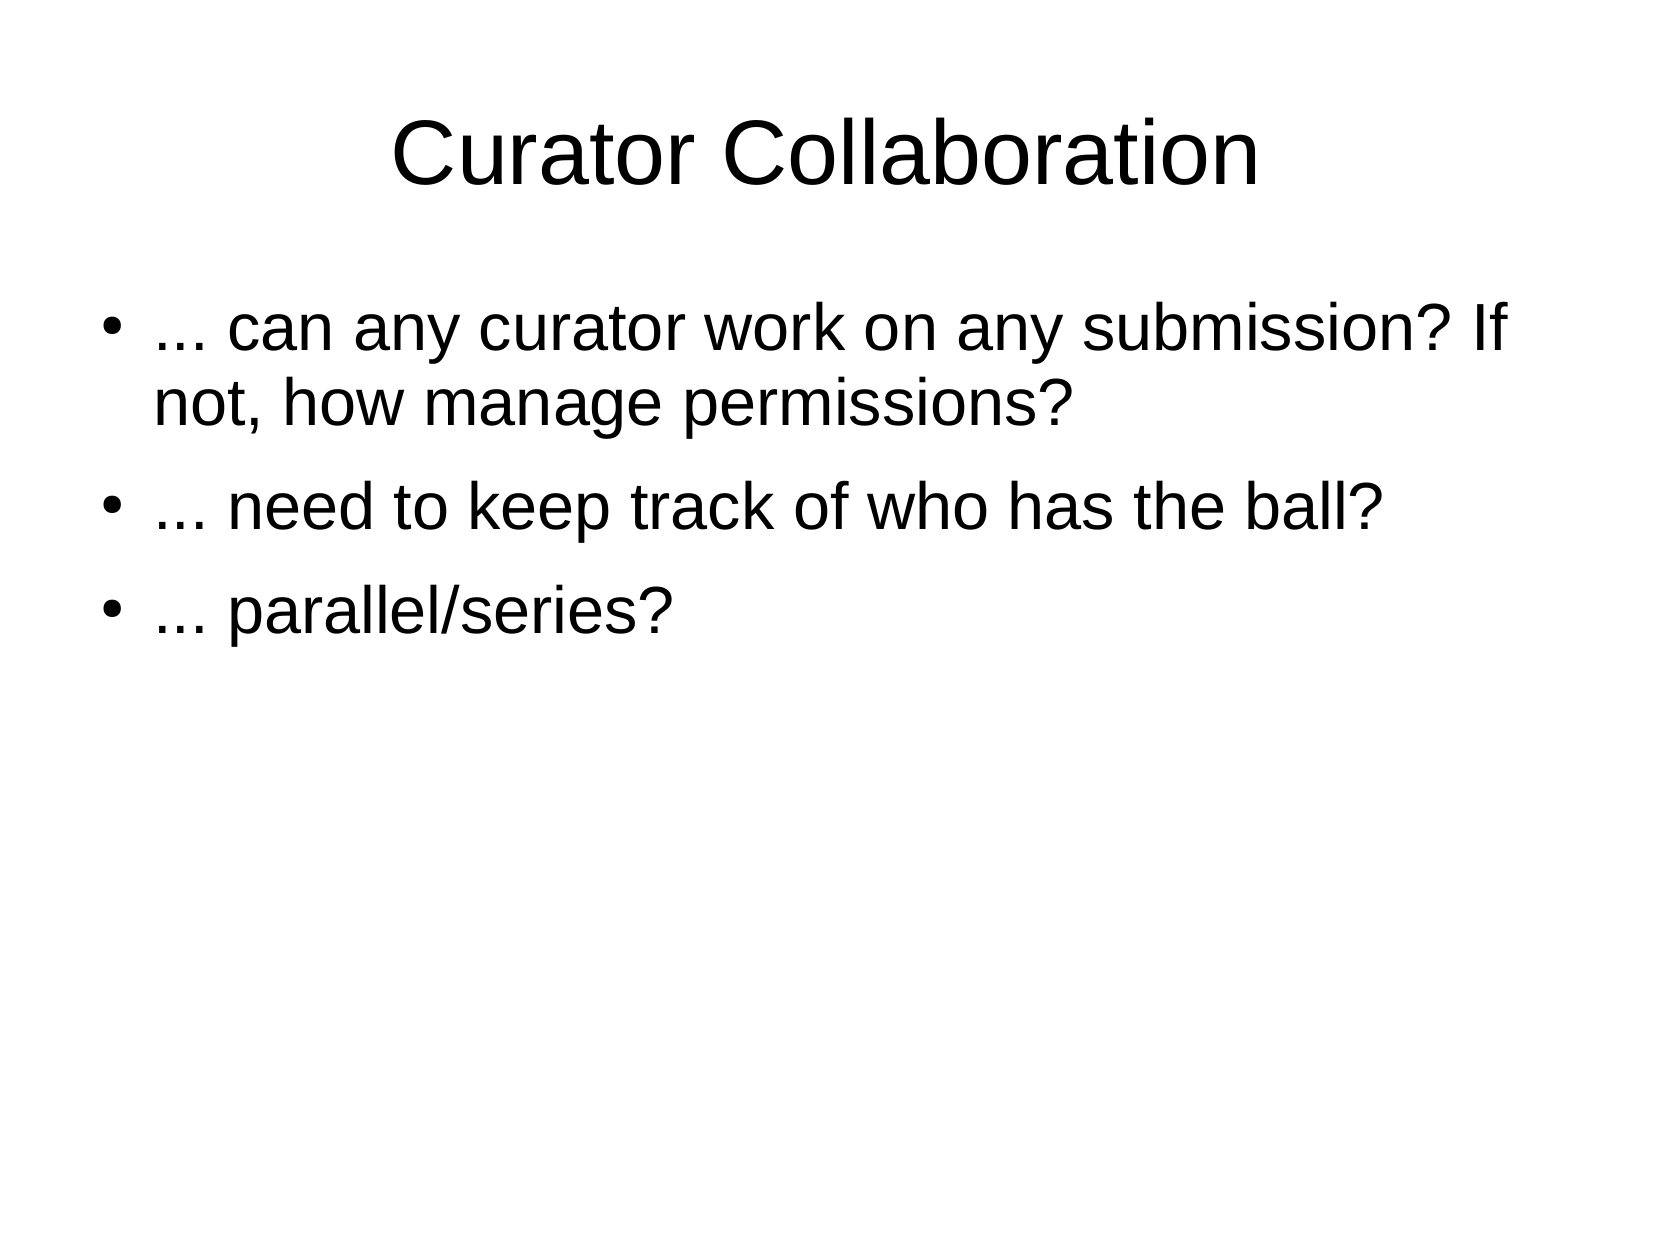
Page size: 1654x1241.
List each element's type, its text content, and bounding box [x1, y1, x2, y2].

list ... can any curator work on any submission? If not, how manage permissions? ... need to keep track of who has the ball? ... parallel/series? [82, 290, 1571, 1109]
title Curator Collaboration [82, 56, 1571, 250]
